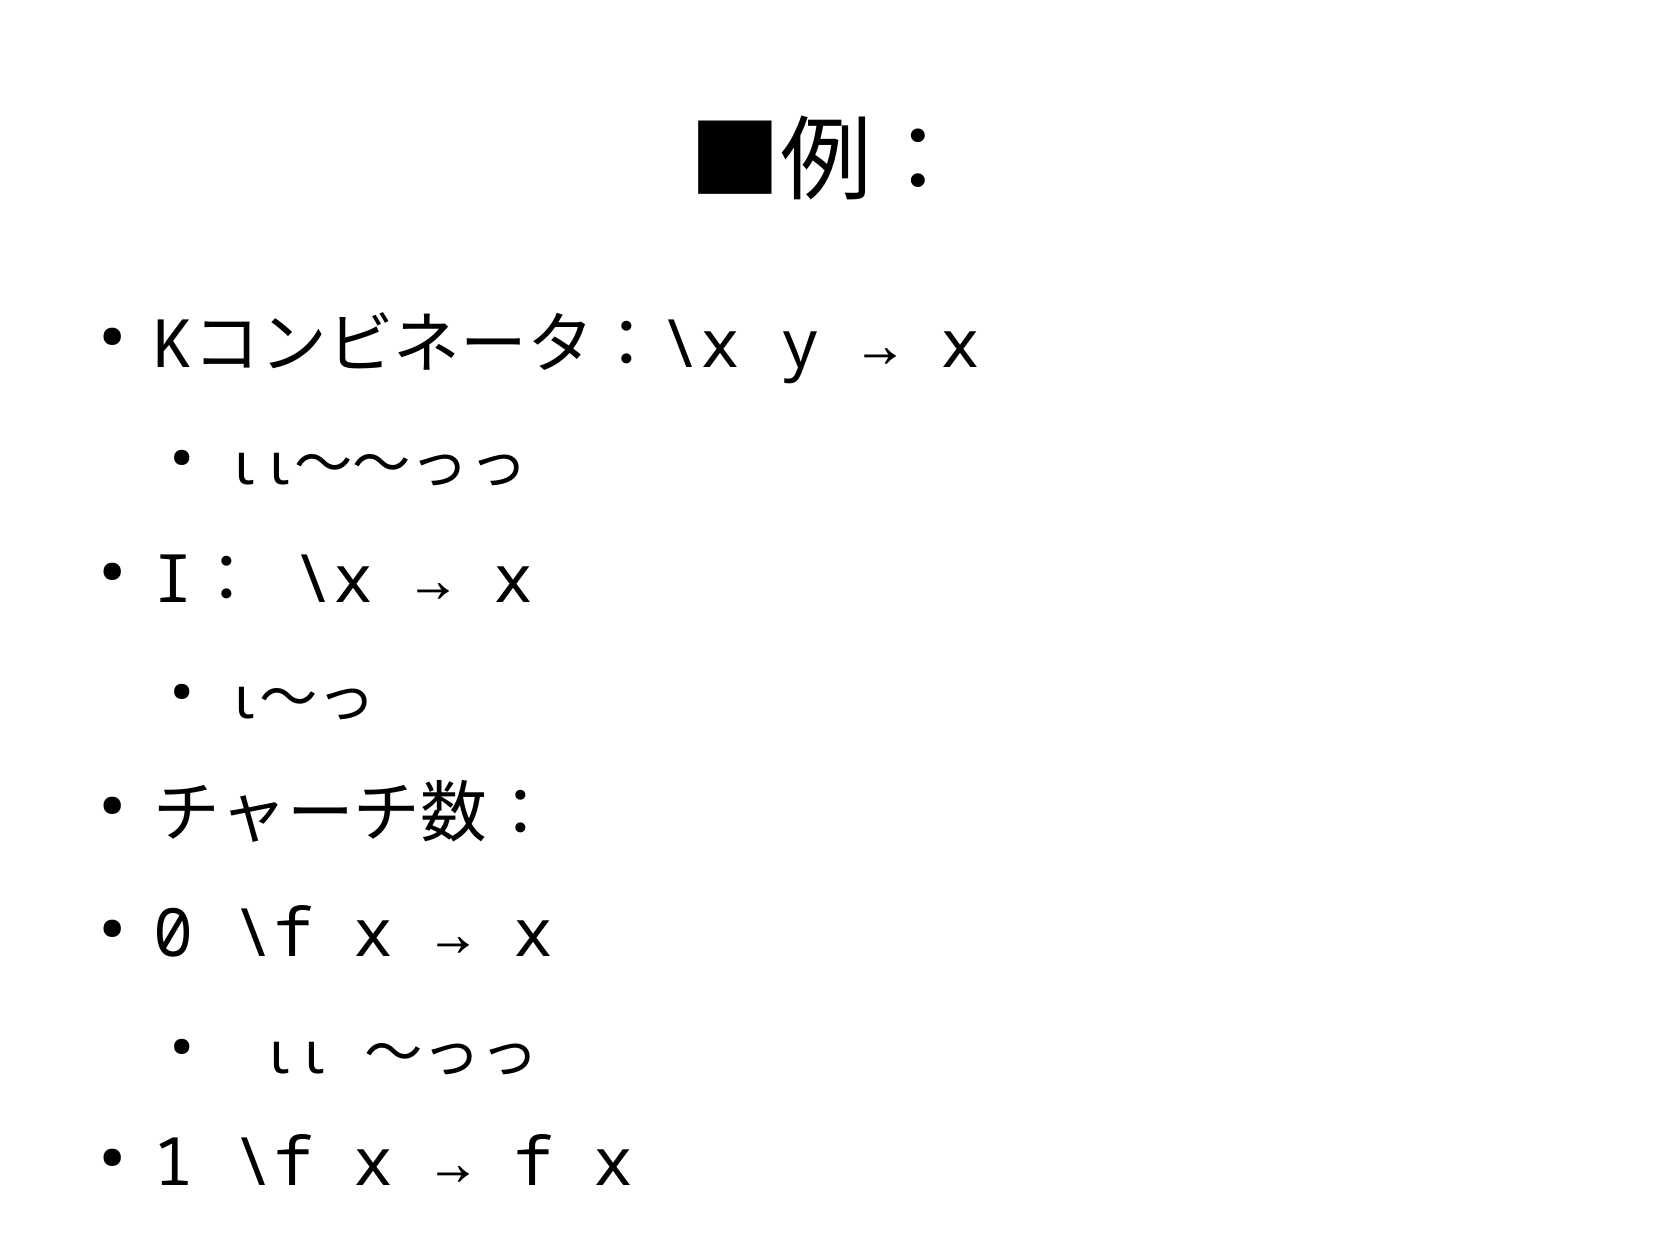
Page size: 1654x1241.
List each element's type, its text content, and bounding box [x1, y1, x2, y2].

title ■例： [82, 49, 1571, 257]
list Kコンビネータ：\x y → x ιι～～っっ I： \x → x ι～っ チャーチ数： 0 \f x → x ιι ～っっ 1 \f x → f x ιι～～ ～っっ [82, 290, 1571, 1109]
